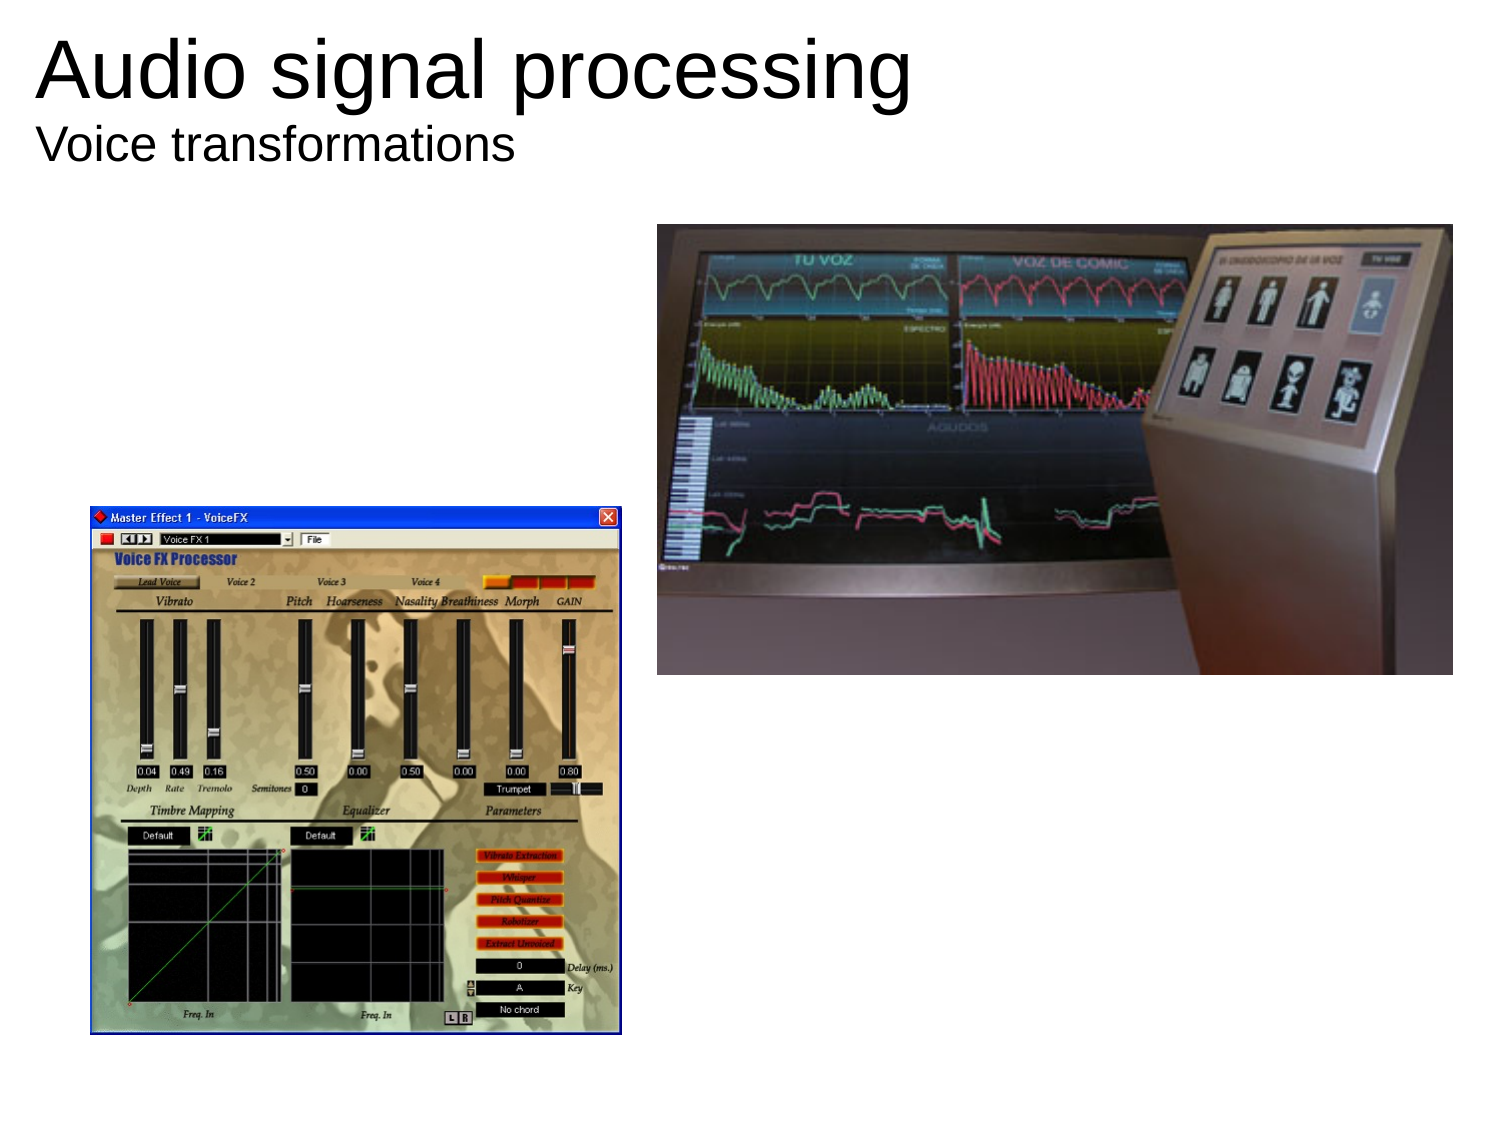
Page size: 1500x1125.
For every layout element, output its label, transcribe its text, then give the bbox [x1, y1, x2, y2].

title Audio signal processing Voice transformations [35, 24, 1386, 171]
picture [657, 224, 1453, 676]
picture [90, 506, 622, 1035]
